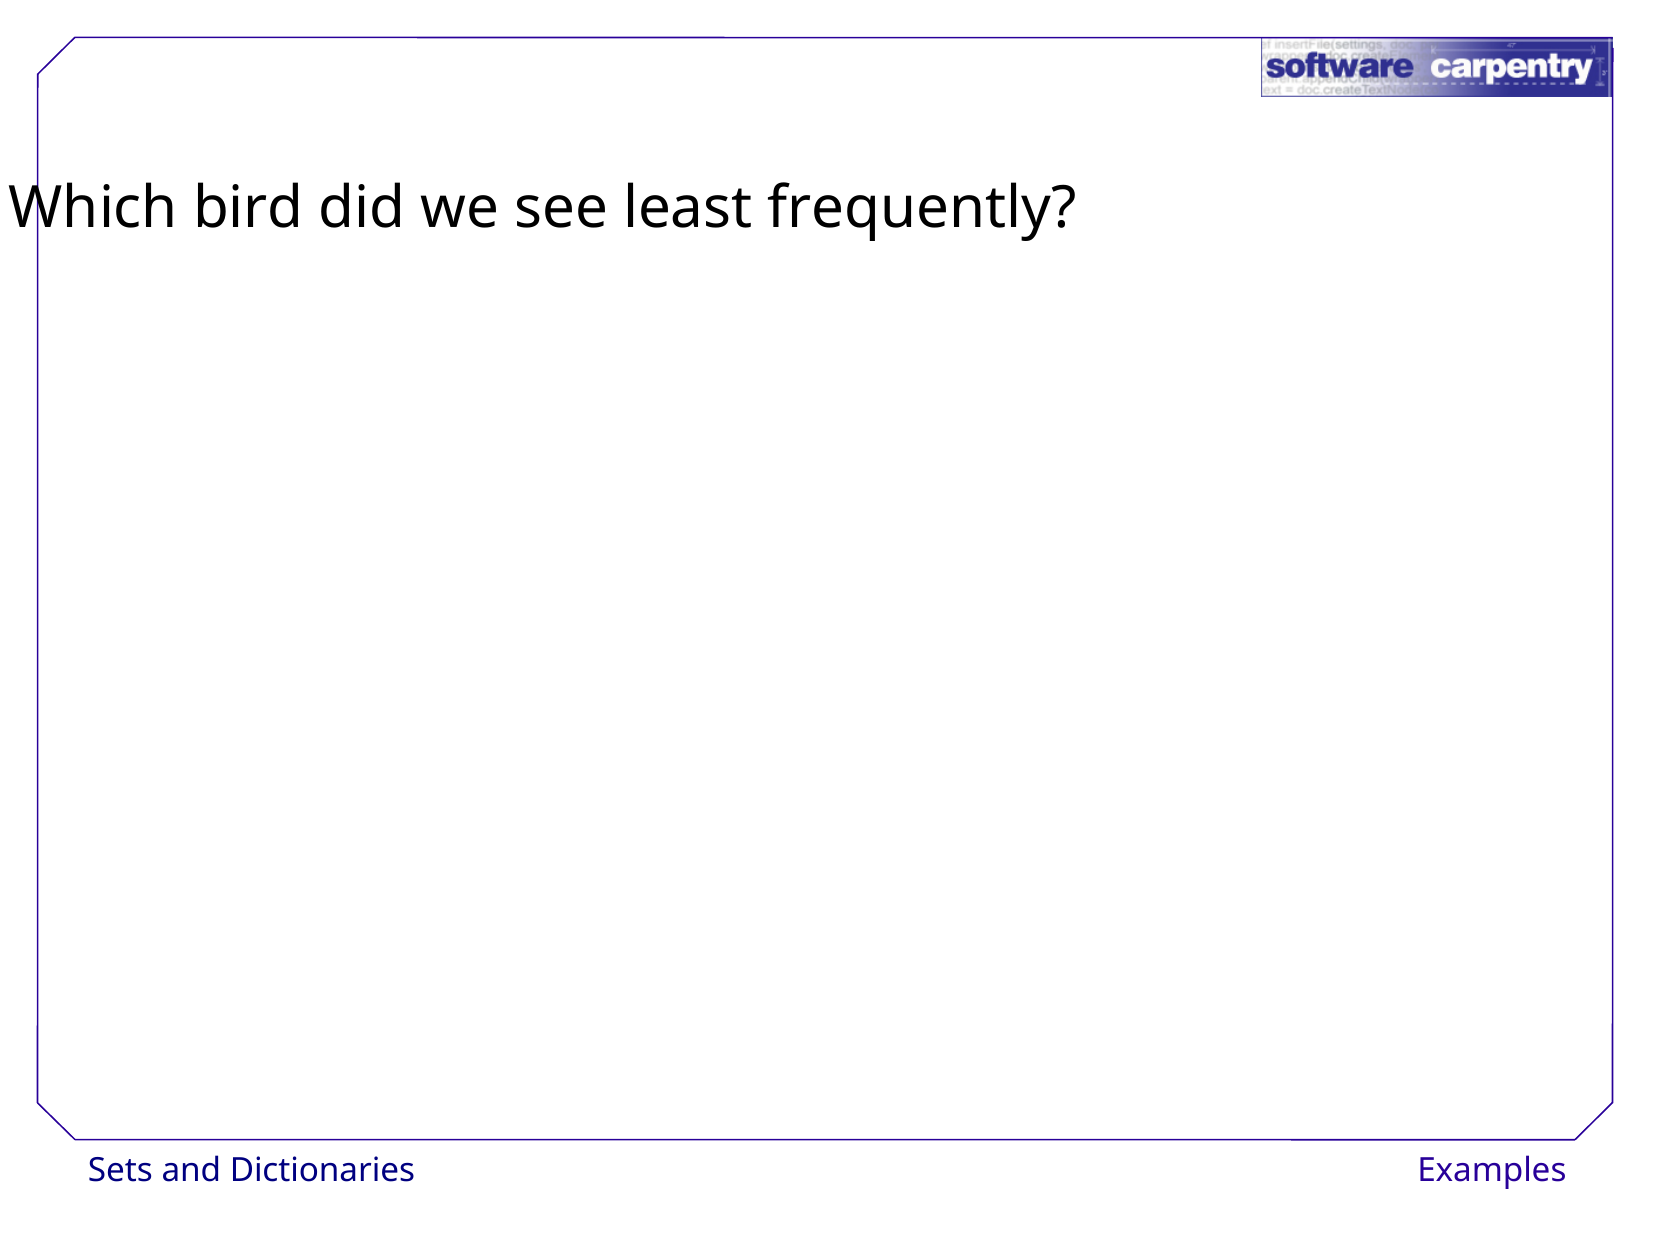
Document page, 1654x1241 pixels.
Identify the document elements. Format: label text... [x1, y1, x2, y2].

text_box Which bird did we see least frequently? [0, 126, 1242, 248]
picture [1261, 39, 1613, 97]
